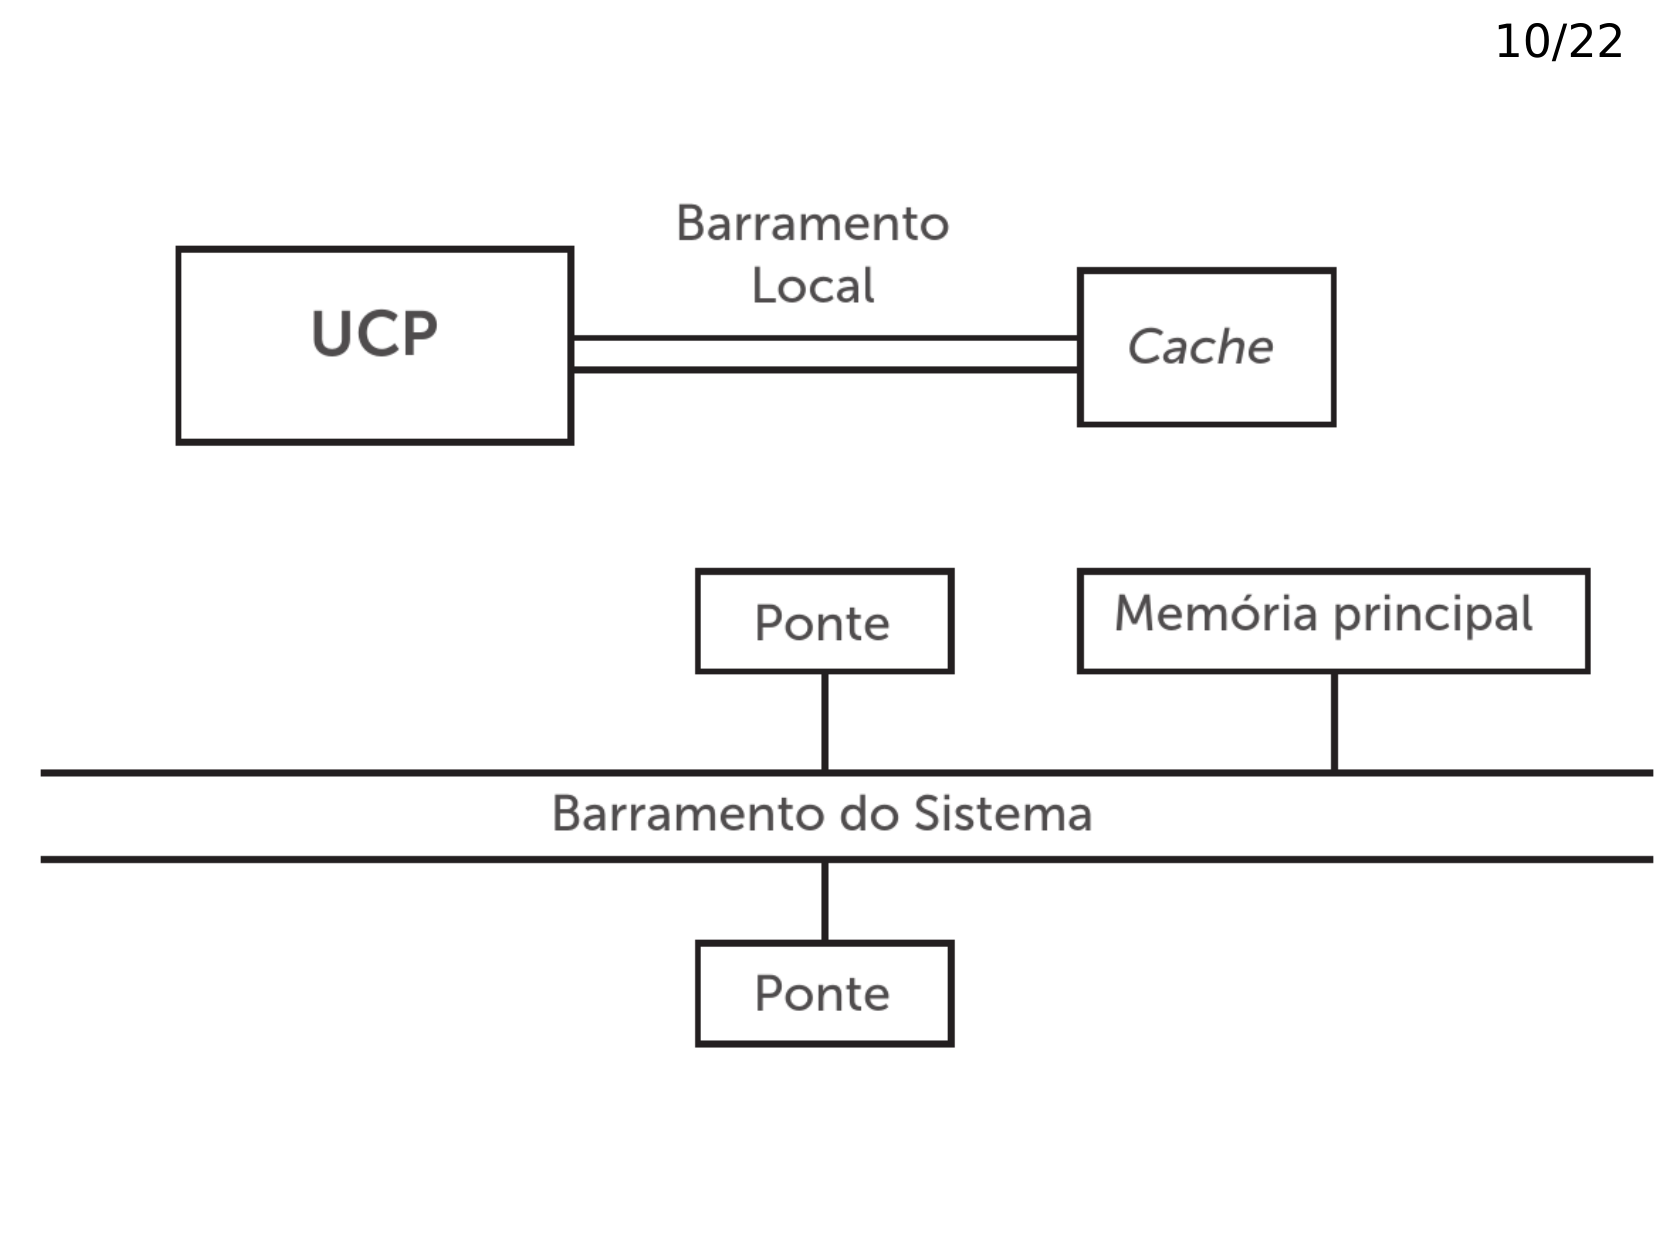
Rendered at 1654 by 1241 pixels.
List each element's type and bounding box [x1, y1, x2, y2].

picture [14, 192, 1654, 1079]
